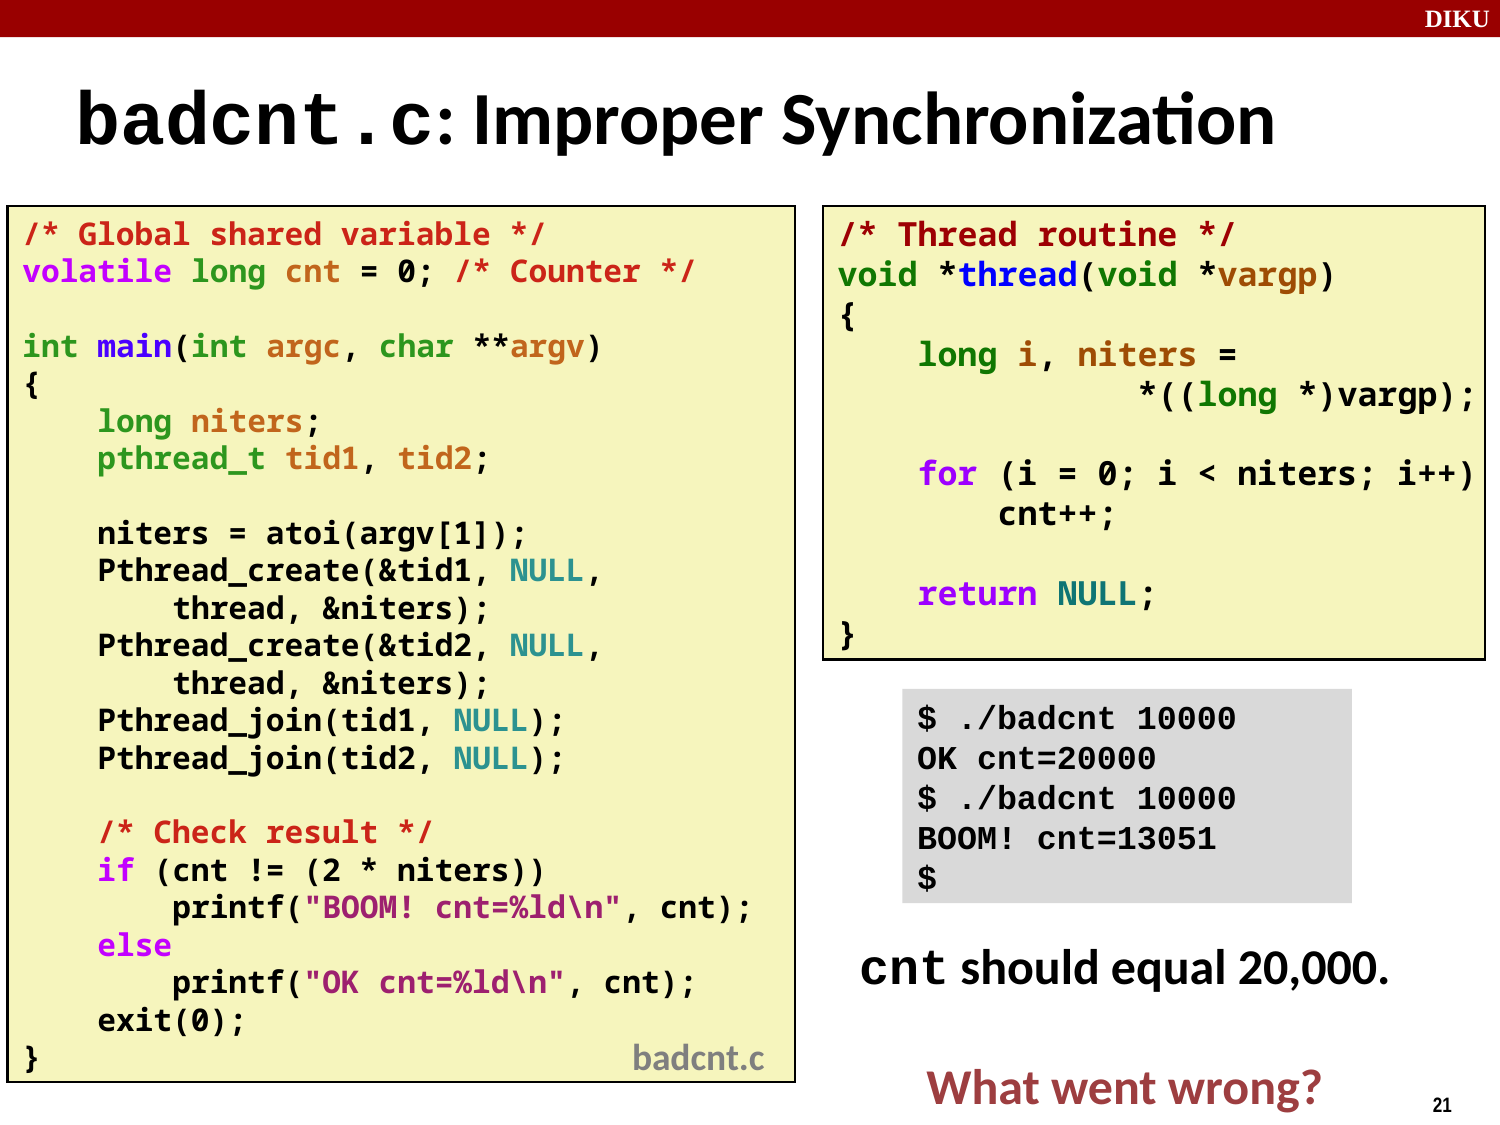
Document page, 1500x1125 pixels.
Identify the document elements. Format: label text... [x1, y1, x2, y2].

text_box $ ./badcnt 10000 OK cnt=20000 $ ./badcnt 10000 BOOM! cnt=13051 $ [902, 688, 1352, 904]
text_box badcnt.c [617, 1025, 780, 1085]
text_box /* Thread routine */ void *thread(void *vargp) { long i, niters = *((long *)vargp); for (i = 0; i < niters; i++) cnt++; return NULL; } [822, 205, 1486, 660]
text_box /* Global shared variable */ volatile long cnt = 0; /* Counter */ int main(int argc, char **argv) { long niters; pthread_t tid1, tid2; niters = atoi(argv[1]); Pthread_create(&tid1, NULL, thread, &niters); Pthread_create(&tid2, NULL, thread, &niters); Pthread_join(tid1, NULL); Pthread_join(tid2, NULL); /* Check result */ if (cnt != (2 * niters)) printf("BOOM! cnt=%ld\n", cnt); else printf("OK cnt=%ld\n", cnt); exit(0); } [7, 206, 795, 1083]
text_box cnt should equal 20,000. What went wrong? [837, 934, 1413, 1114]
text_box badcnt.c: Improper Synchronization [60, 24, 1500, 205]
